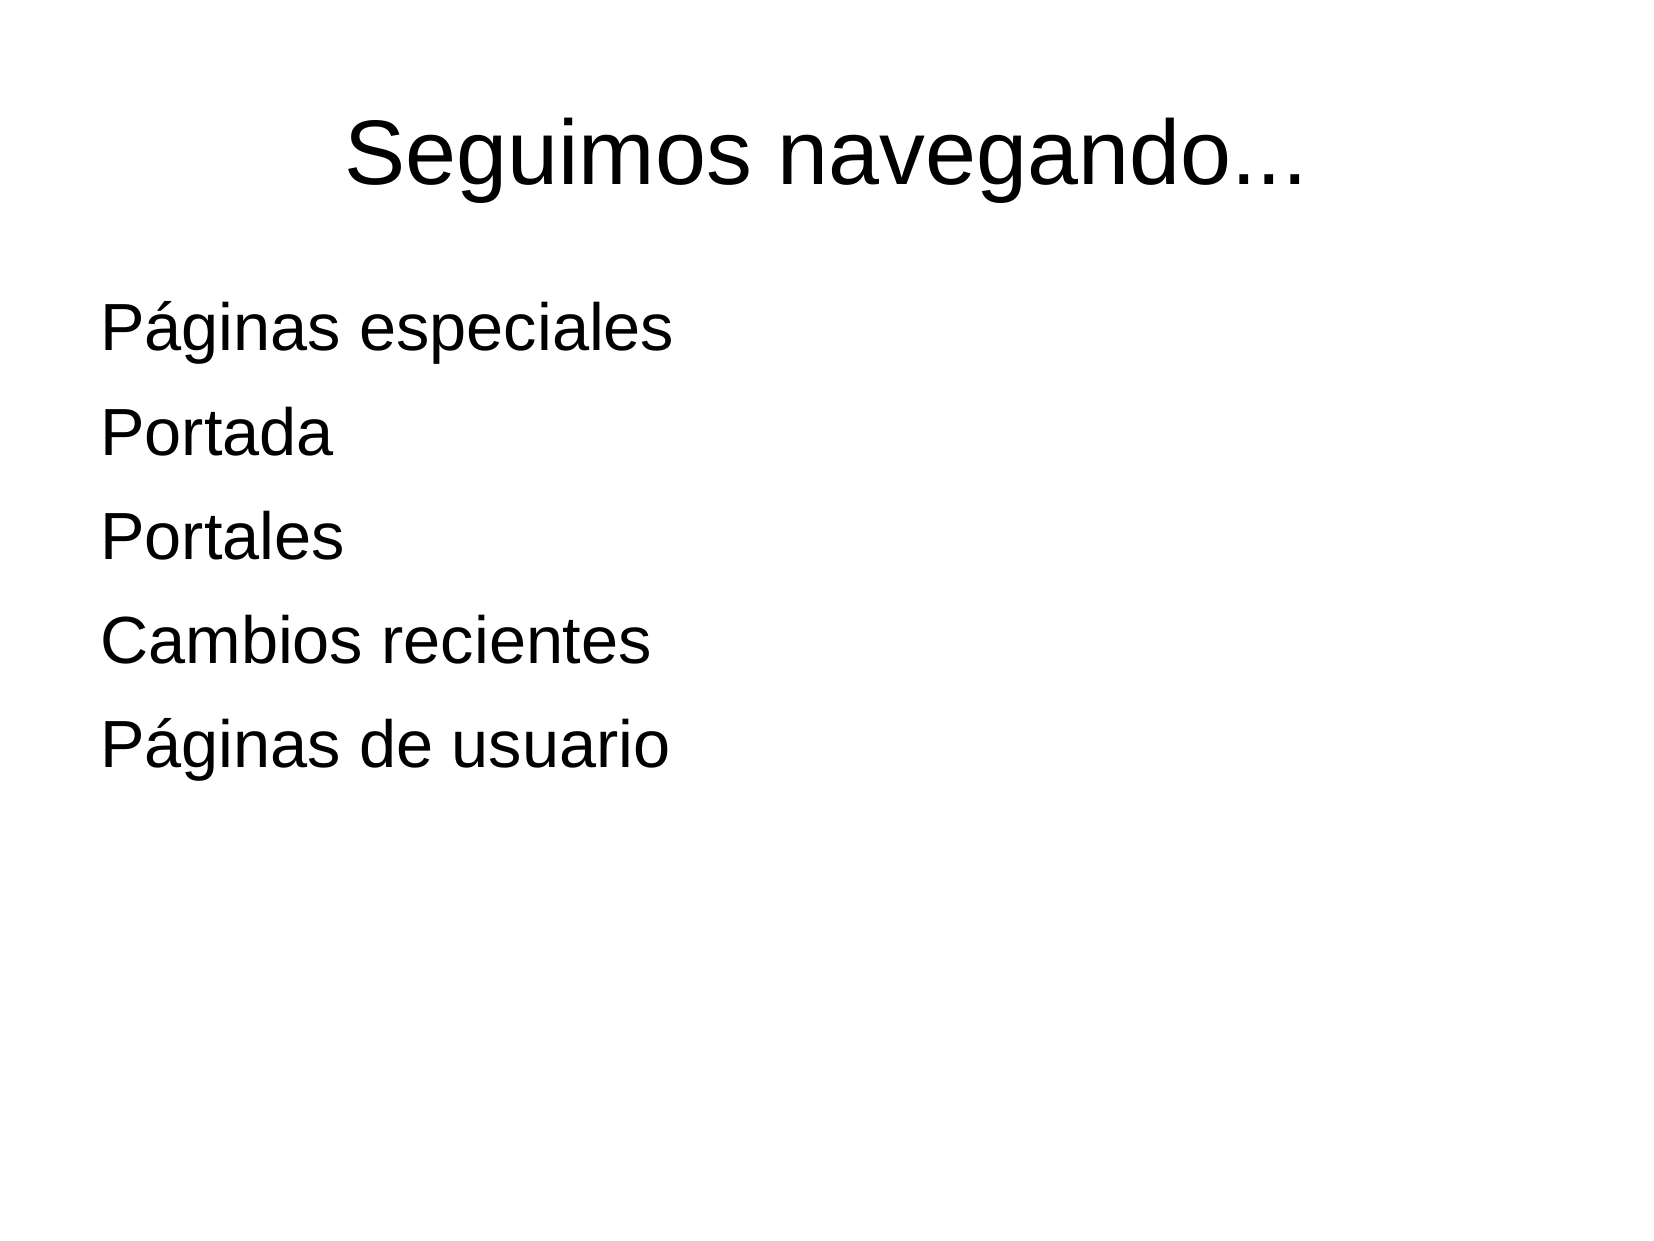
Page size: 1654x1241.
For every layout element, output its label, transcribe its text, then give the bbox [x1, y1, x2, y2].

title Seguimos navegando... [82, 49, 1571, 257]
list Páginas especiales Portada Portales Cambios recientes Páginas de usuario [82, 290, 1571, 1109]
